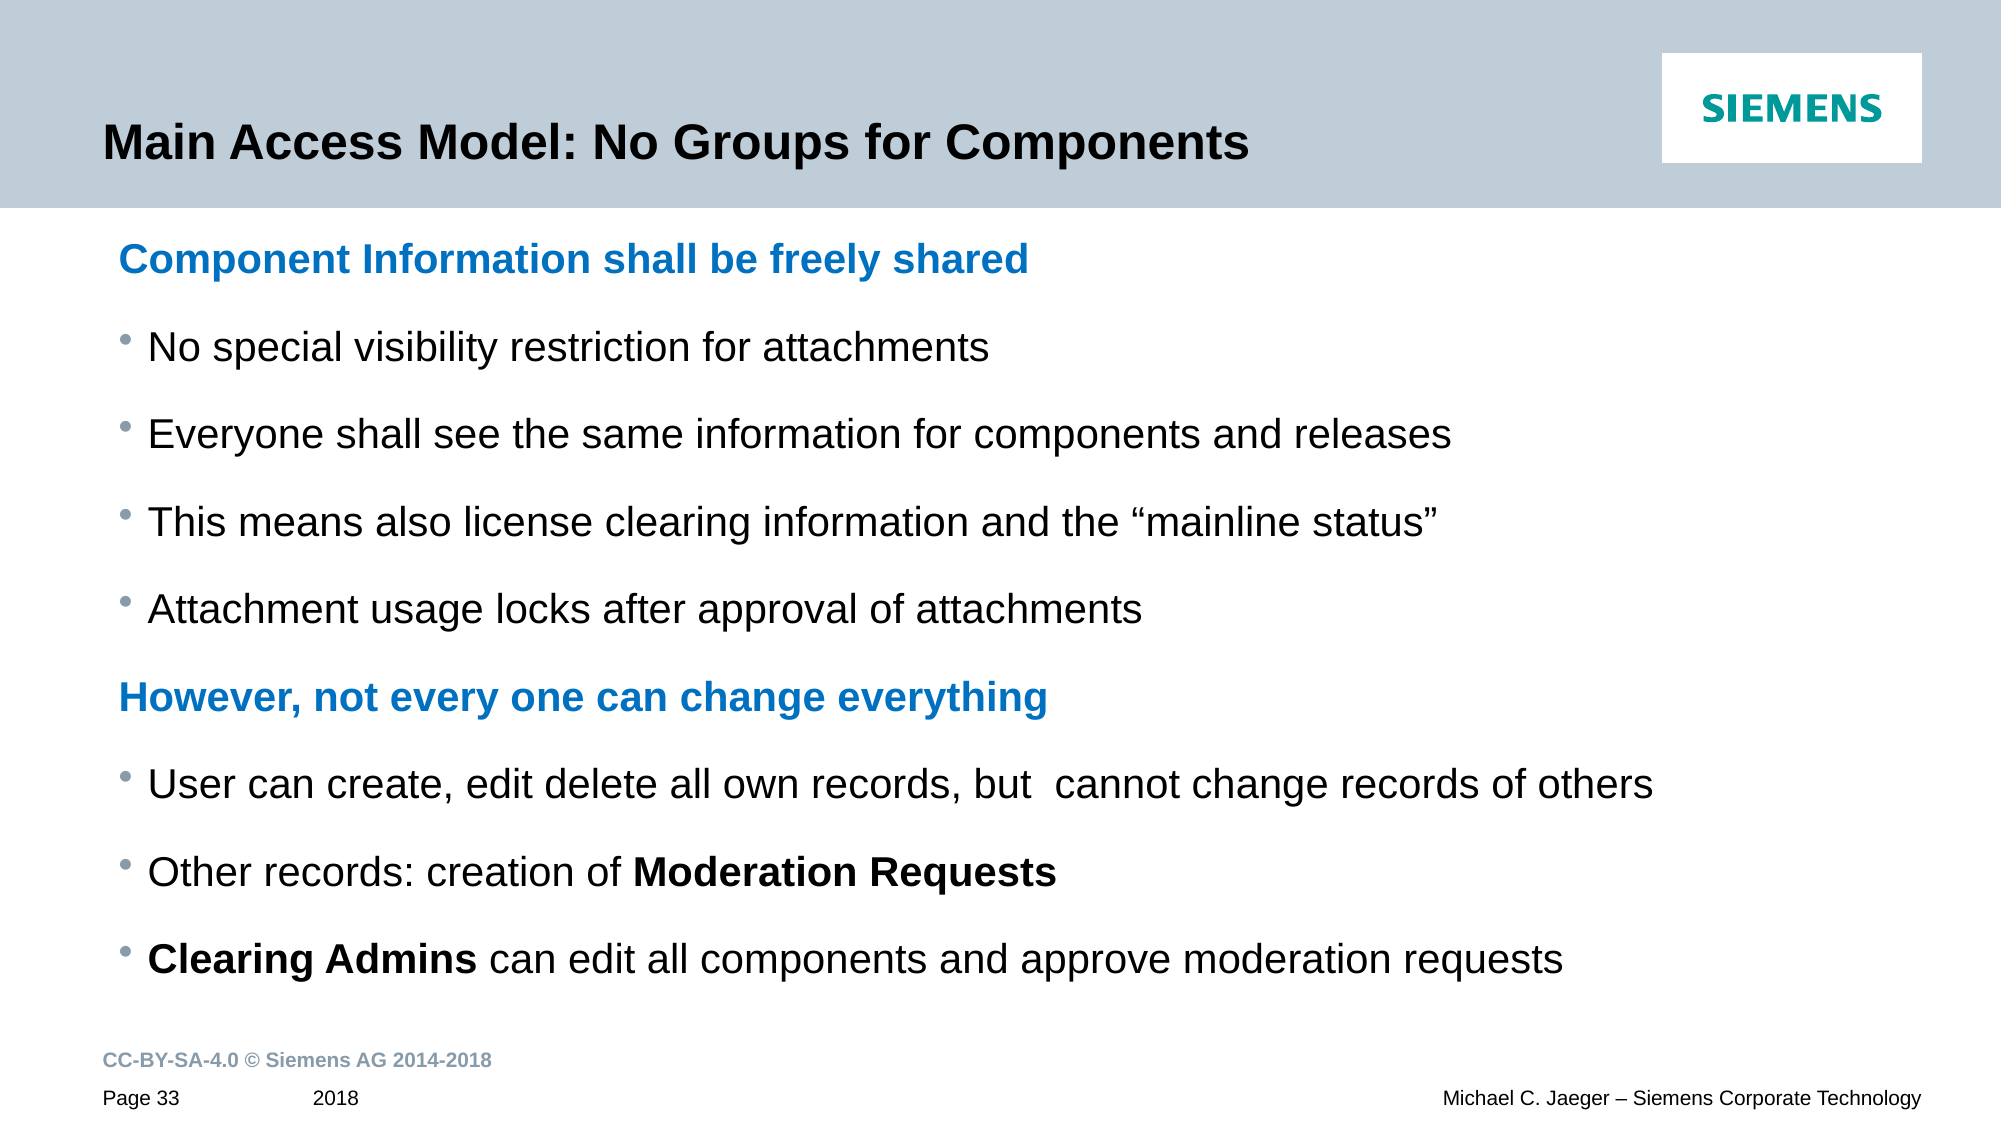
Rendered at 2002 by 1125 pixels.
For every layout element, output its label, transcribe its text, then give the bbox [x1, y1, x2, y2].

list Component Information shall be freely shared No special visibility restriction for attachments Everyone shall see the same information for components and releases This means also license clearing information and the “mainline status” Attachment usage locks after approval of attachments However, not every one can change everything User can create, edit delete all own records, but cannot change records of others Other records: creation of Moderation Requests Clearing Admins can edit all components and approve moderation requests [118, 231, 1871, 990]
title Main Access Model: No Groups for Components [0, 0, 2001, 208]
